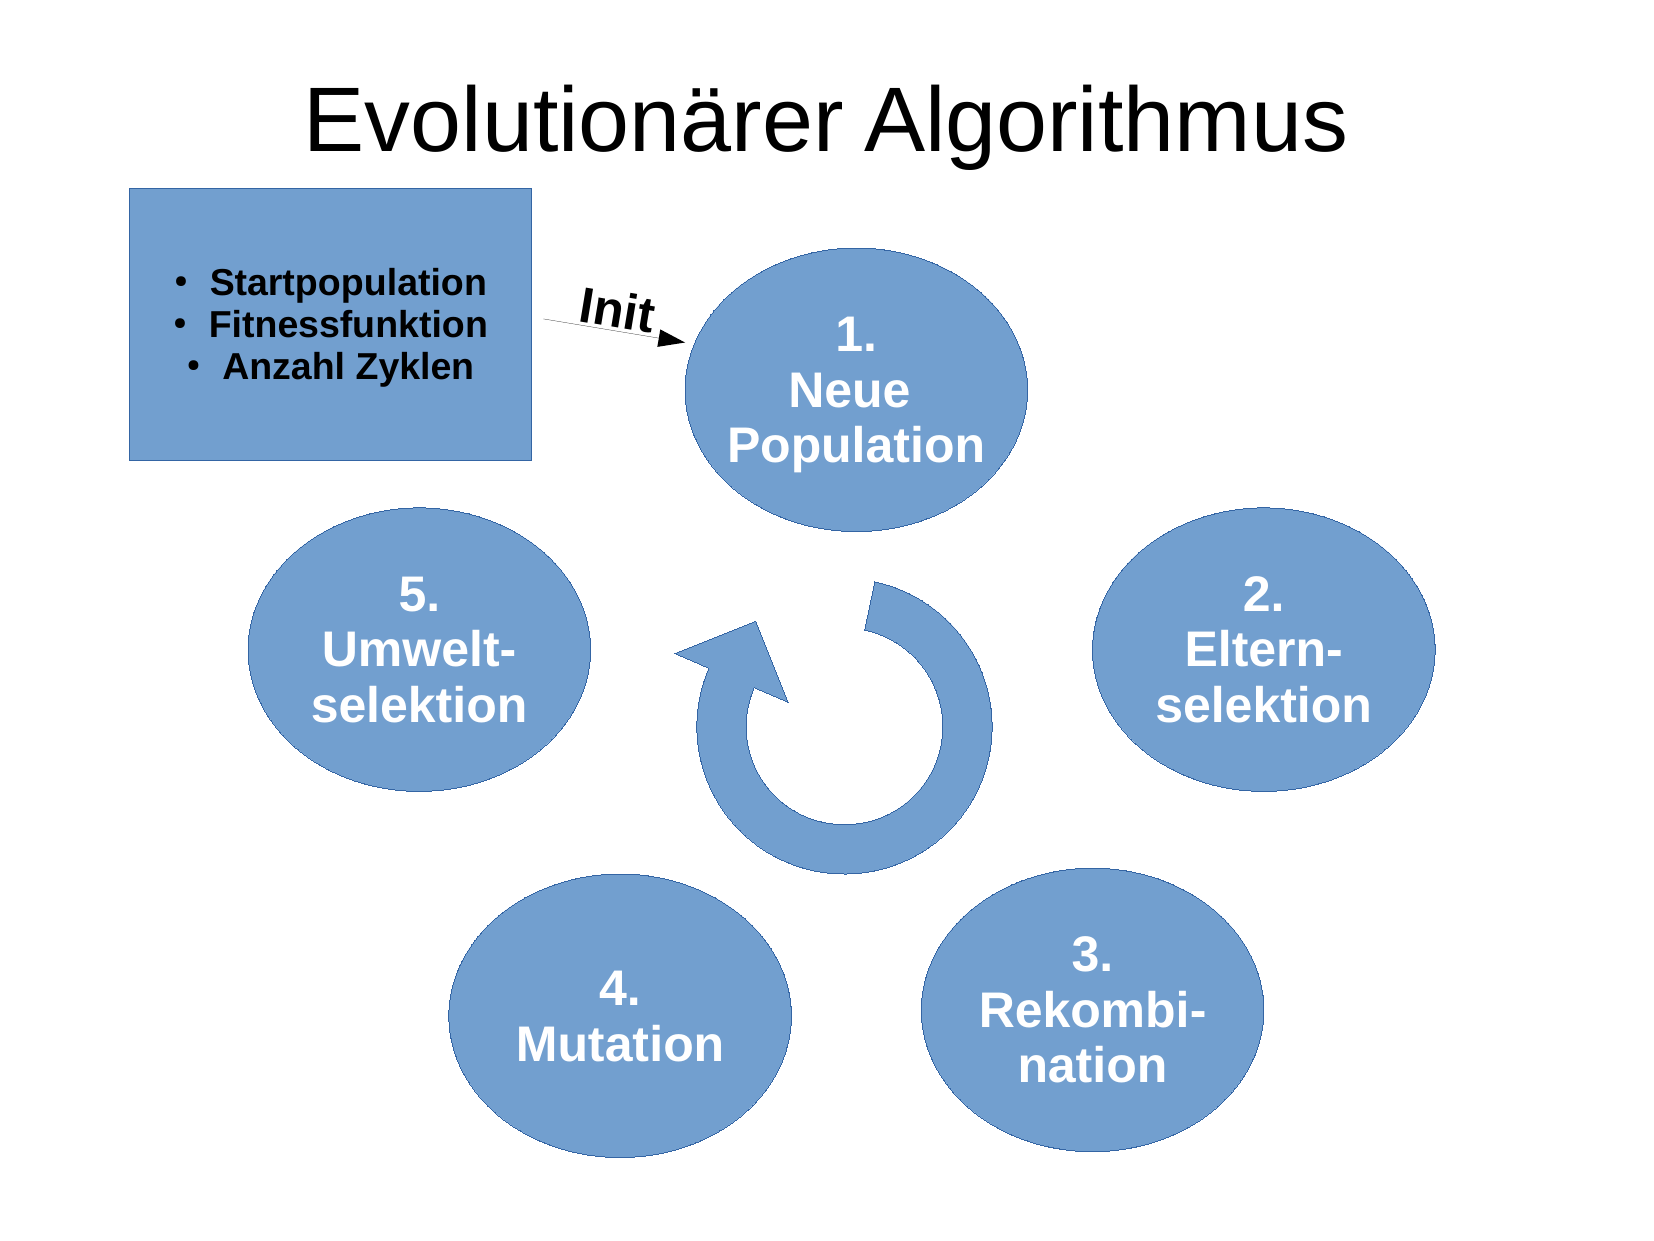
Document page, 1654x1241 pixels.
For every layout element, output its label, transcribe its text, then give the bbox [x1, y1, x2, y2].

text_box Startpopulation Fitnessfunktion Anzahl Zyklen [129, 188, 532, 461]
text_box 4. Mutation [448, 874, 792, 1158]
text_box 2. Eltern- selektion [1092, 507, 1436, 792]
text_box 1. Neue Population [685, 248, 1028, 532]
text_box 5. Umwelt- selektion [248, 507, 591, 792]
title Evolutionärer Algorithmus [82, 49, 1571, 189]
text_box 3. Rekombi- nation [921, 868, 1264, 1152]
text_box [674, 581, 993, 875]
